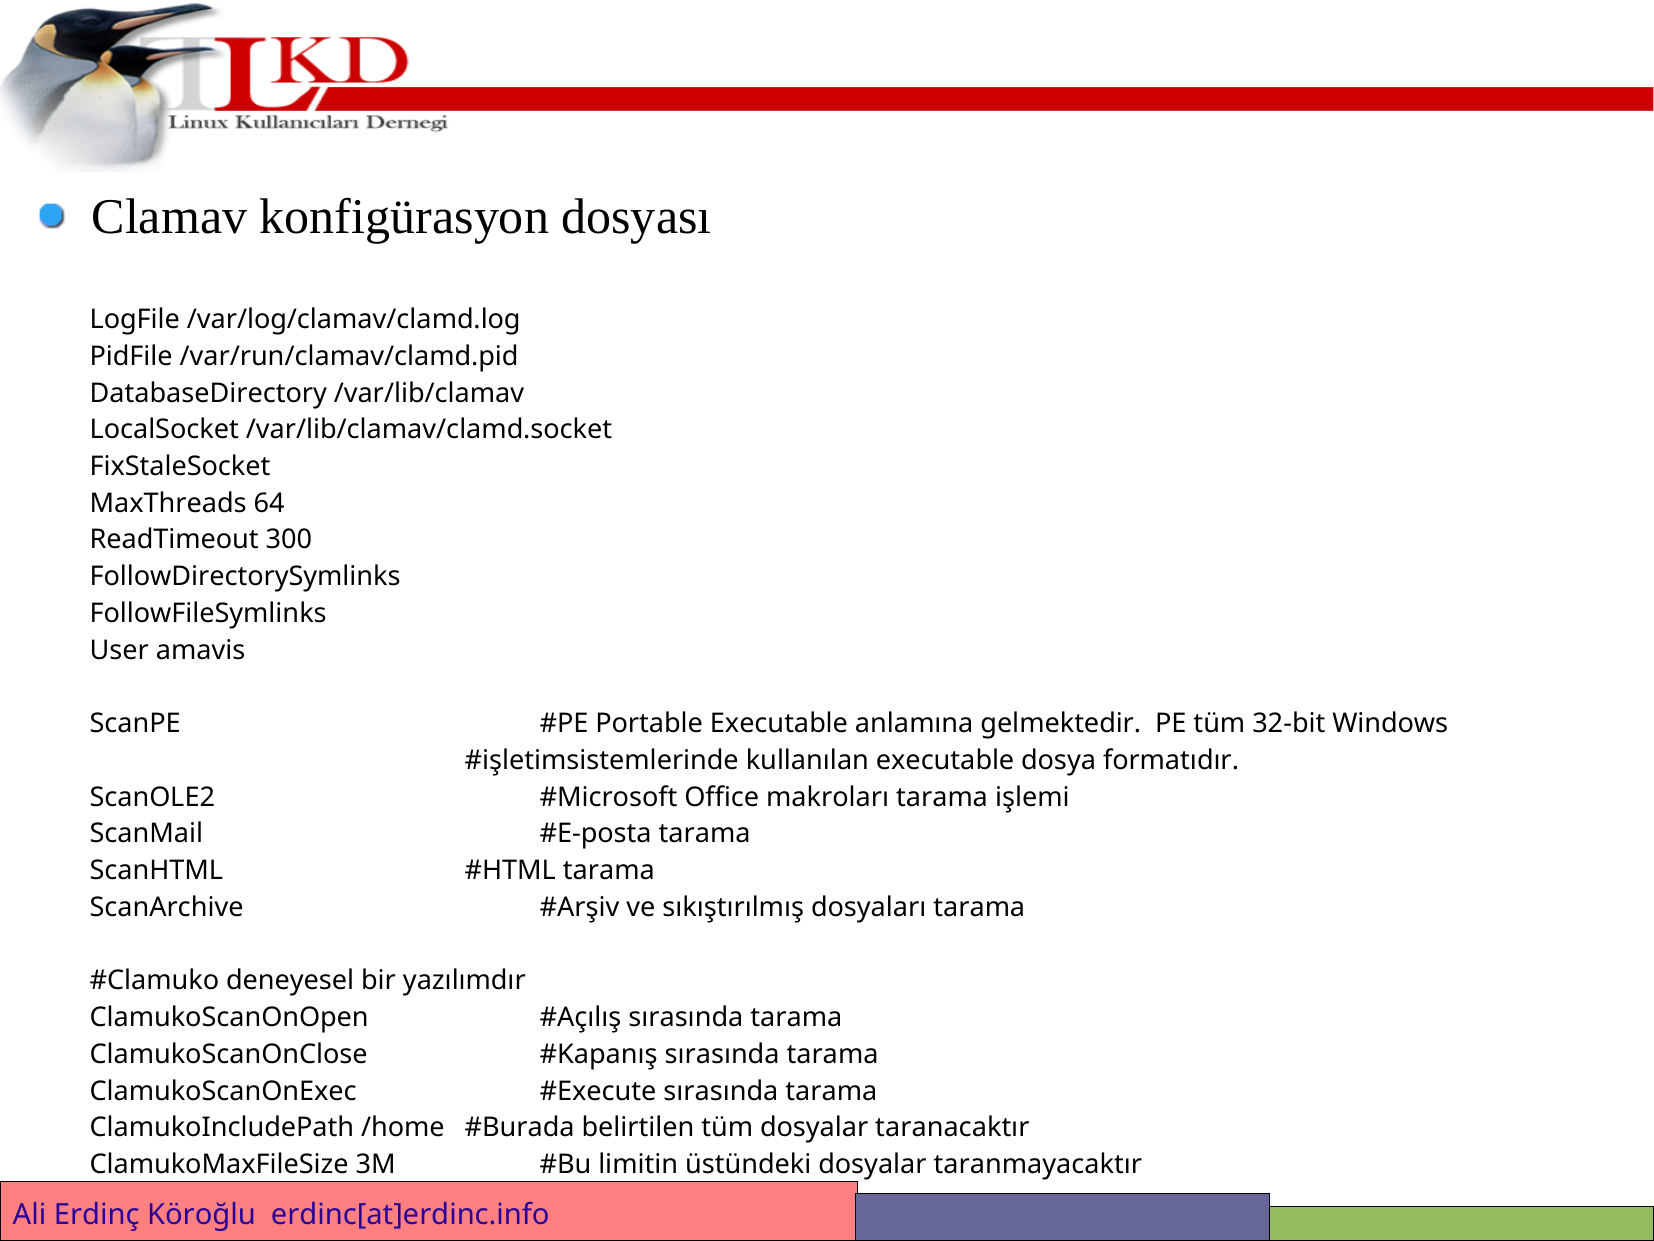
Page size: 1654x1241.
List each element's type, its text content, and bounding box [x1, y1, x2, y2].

text_box [0, 1181, 1654, 1241]
text_box Ali Erdinç Köroğlu erdinc[at]erdinc.info http://www.erdinc.info [12, 1193, 852, 1233]
text_box Clamav konfigürasyon dosyası [38, 188, 713, 250]
text_box LogFile /var/log/clamav/clamd.log PidFile /var/run/clamav/clamd.pid DatabaseDirectory /var/lib/clamav LocalSocket /var/lib/clamav/clamd.socket FixStaleSocket MaxThreads 64 ReadTimeout 300 FollowDirectorySymlinks FollowFileSymlinks User amavis ScanPE #PE Portable Executable anlamına gelmektedir. PE tüm 32-bit Windows #işletimsistemlerinde kullanılan executable dosya formatıdır. ScanOLE2 #Microsoft Office makroları tarama işlemi ScanMail #E-posta tarama ScanHTML #HTML tarama ScanArchive #Arşiv ve sıkıştırılmış dosyaları tarama #Clamuko deneyesel bir yazılımdır ClamukoScanOnOpen #Açılış sırasında tarama ClamukoScanOnClose #Kapanış sırasında tarama ClamukoScanOnExec #Execute sırasında tarama ClamukoIncludePath /home #Burada belirtilen tüm dosyalar taranacaktır ClamukoMaxFileSize 3M #Bu limitin üstündeki dosyalar taranmayacaktır [89, 299, 1602, 1093]
picture [0, 0, 1654, 172]
